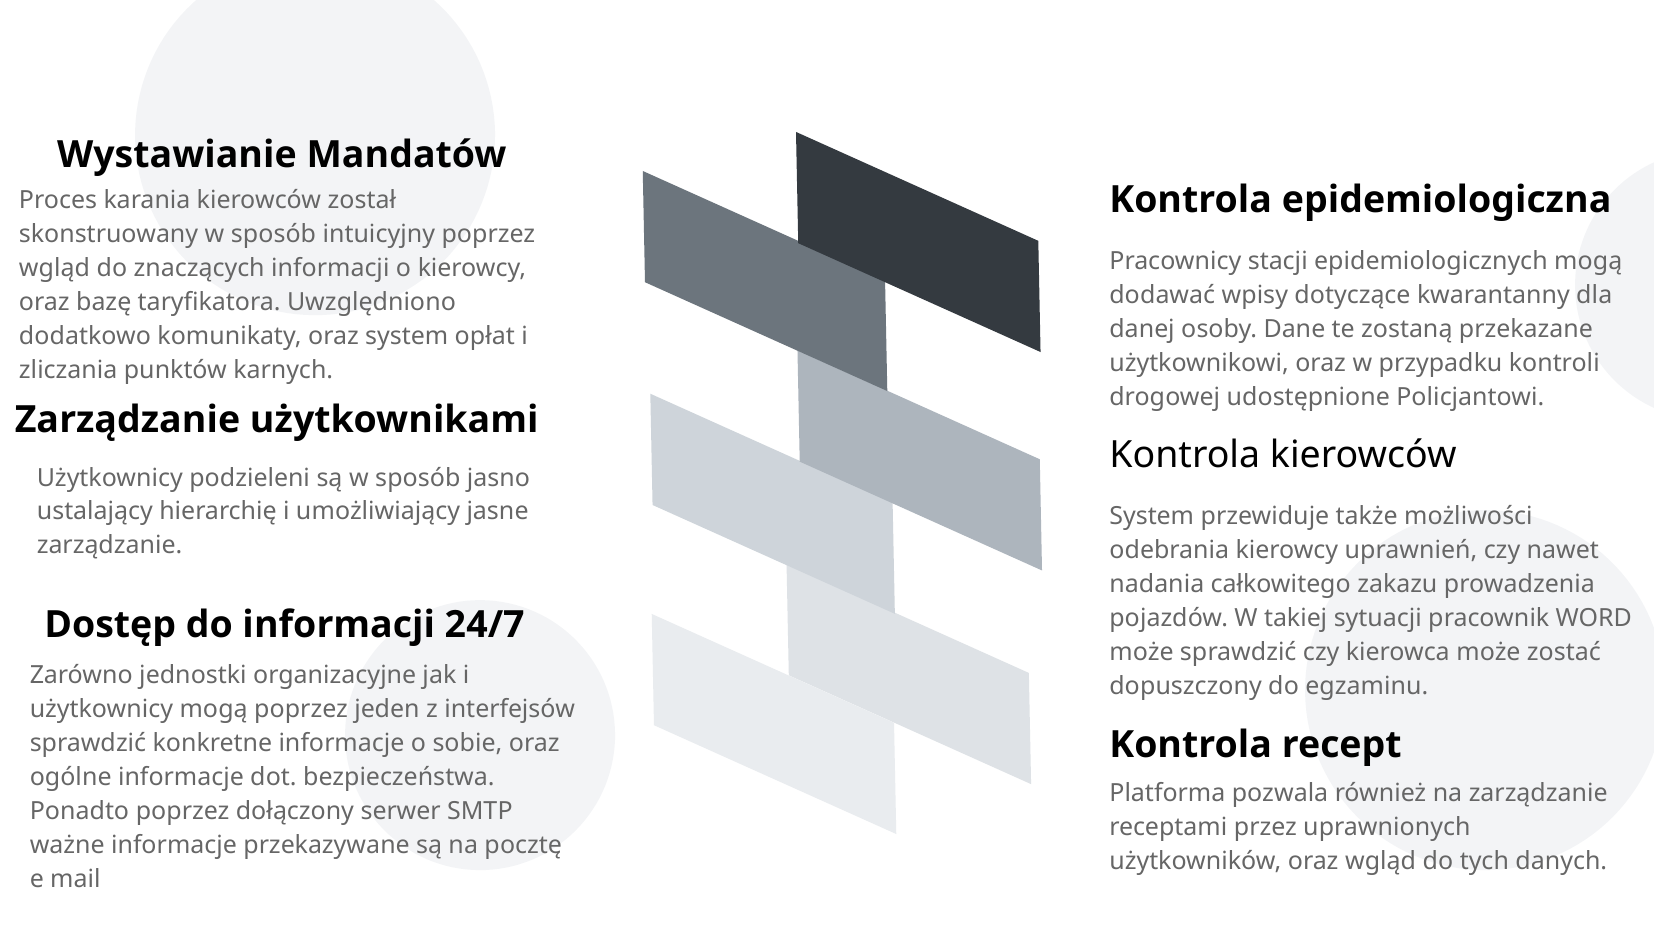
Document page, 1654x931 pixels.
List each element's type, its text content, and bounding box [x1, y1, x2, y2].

text_box Kontrola epidemiologiczna [1094, 165, 1654, 333]
text_box Platforma pozwala również na zarządzanie receptami przez uprawnionych użytkowników, oraz wgląd do tych danych. [1094, 767, 1650, 886]
text_box Proces karania kierowców został skonstruowany w sposób intuicyjny poprzez wgląd do znaczących informacji o kierowcy, oraz bazę taryfikatora. Uwzględniono dodatkowo komunikaty, oraz system opłat i zliczania punktów karnych. [4, 174, 571, 385]
text_box Wystawianie Mandatów [42, 120, 571, 237]
text_box Zarządzanie użytkownikami [0, 385, 591, 502]
text_box System przewiduje także możliwości odebrania kierowcy uprawnień, czy nawet nadania całkowitego zakazu prowadzenia pojazdów. W takiej sytuacji pracownik WORD może sprawdzić czy kierowca może zostać dopuszczony do egzaminu. [1094, 490, 1650, 712]
text_box Pracownicy stacji epidemiologicznych mogą dodawać wpisy dotyczące kwarantanny dla danej osoby. Dane te zostaną przekazane użytkownikowi, oraz w przypadku kontroli drogowej udostępnione Policjantowi. [1094, 333, 1650, 422]
text_box Kontrola kierowców [1094, 422, 1565, 541]
text_box Użytkownicy podzieleni są w sposób jasno ustalający hierarchię i umożliwiający jasne zarządzanie. [22, 502, 571, 570]
text_box Kontrola recept [1094, 712, 1447, 827]
text_box Zarówno jednostki organizacyjne jak i użytkownicy mogą poprzez jeden z interfejsów sprawdzić konkretne informacje o sobie, oraz ogólne informacje dot. bezpieczeństwa. Ponadto poprzez dołączony serwer SMTP ważne informacje przekazywane są na pocztę e mail [15, 649, 591, 906]
text_box Dostęp do informacji 24/7 [29, 590, 571, 708]
